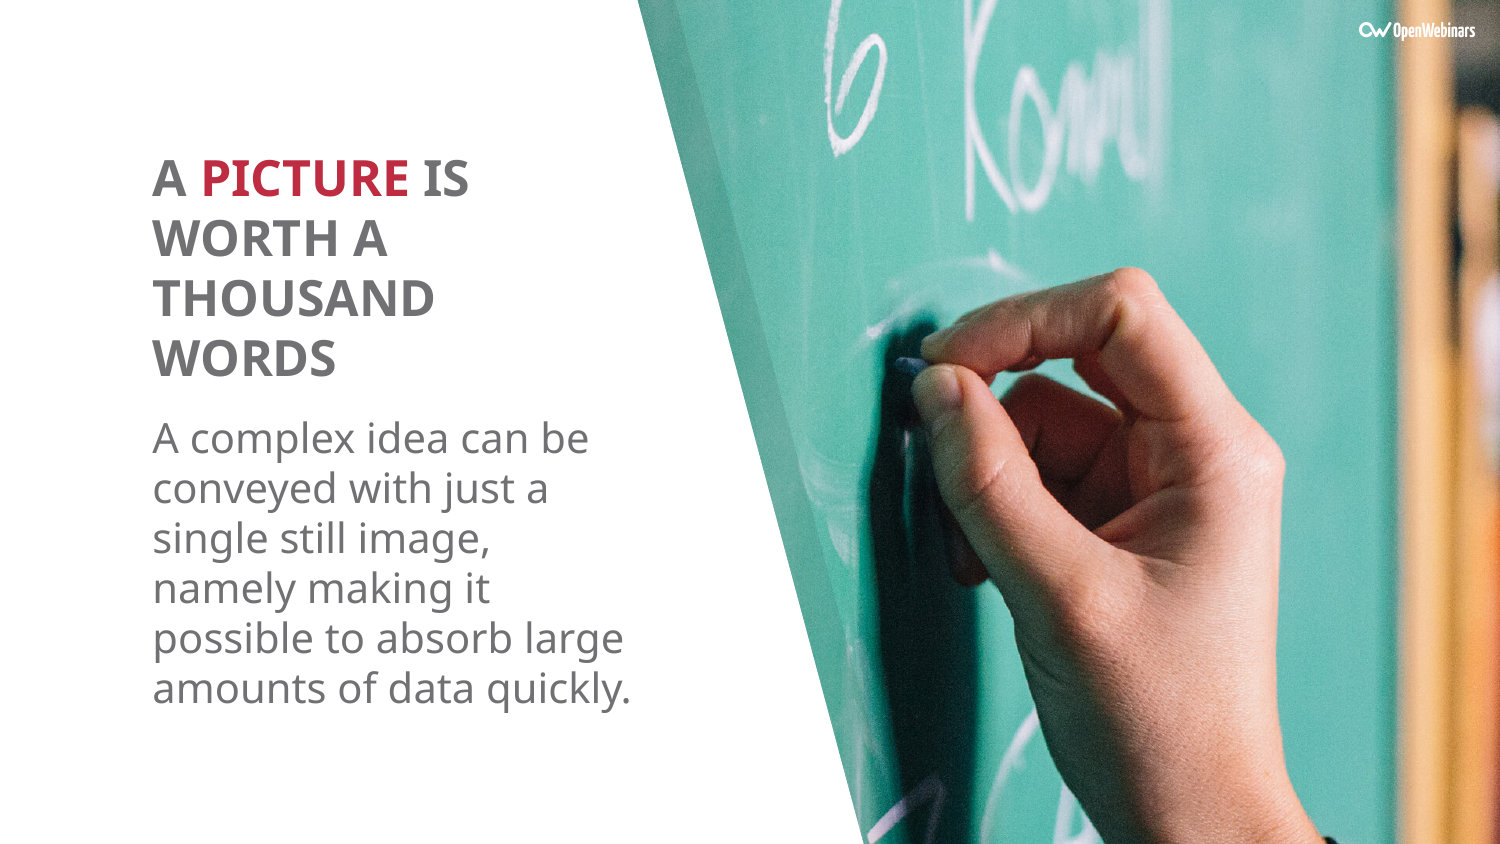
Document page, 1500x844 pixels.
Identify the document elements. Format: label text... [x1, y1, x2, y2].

list A complex idea can be conveyed with just a single still image, namely making it possible to absorb large amounts of data quickly. [137, 396, 654, 767]
picture [638, 0, 1500, 844]
title A PICTURE IS WORTH A THOUSAND WORDS [137, 321, 572, 396]
